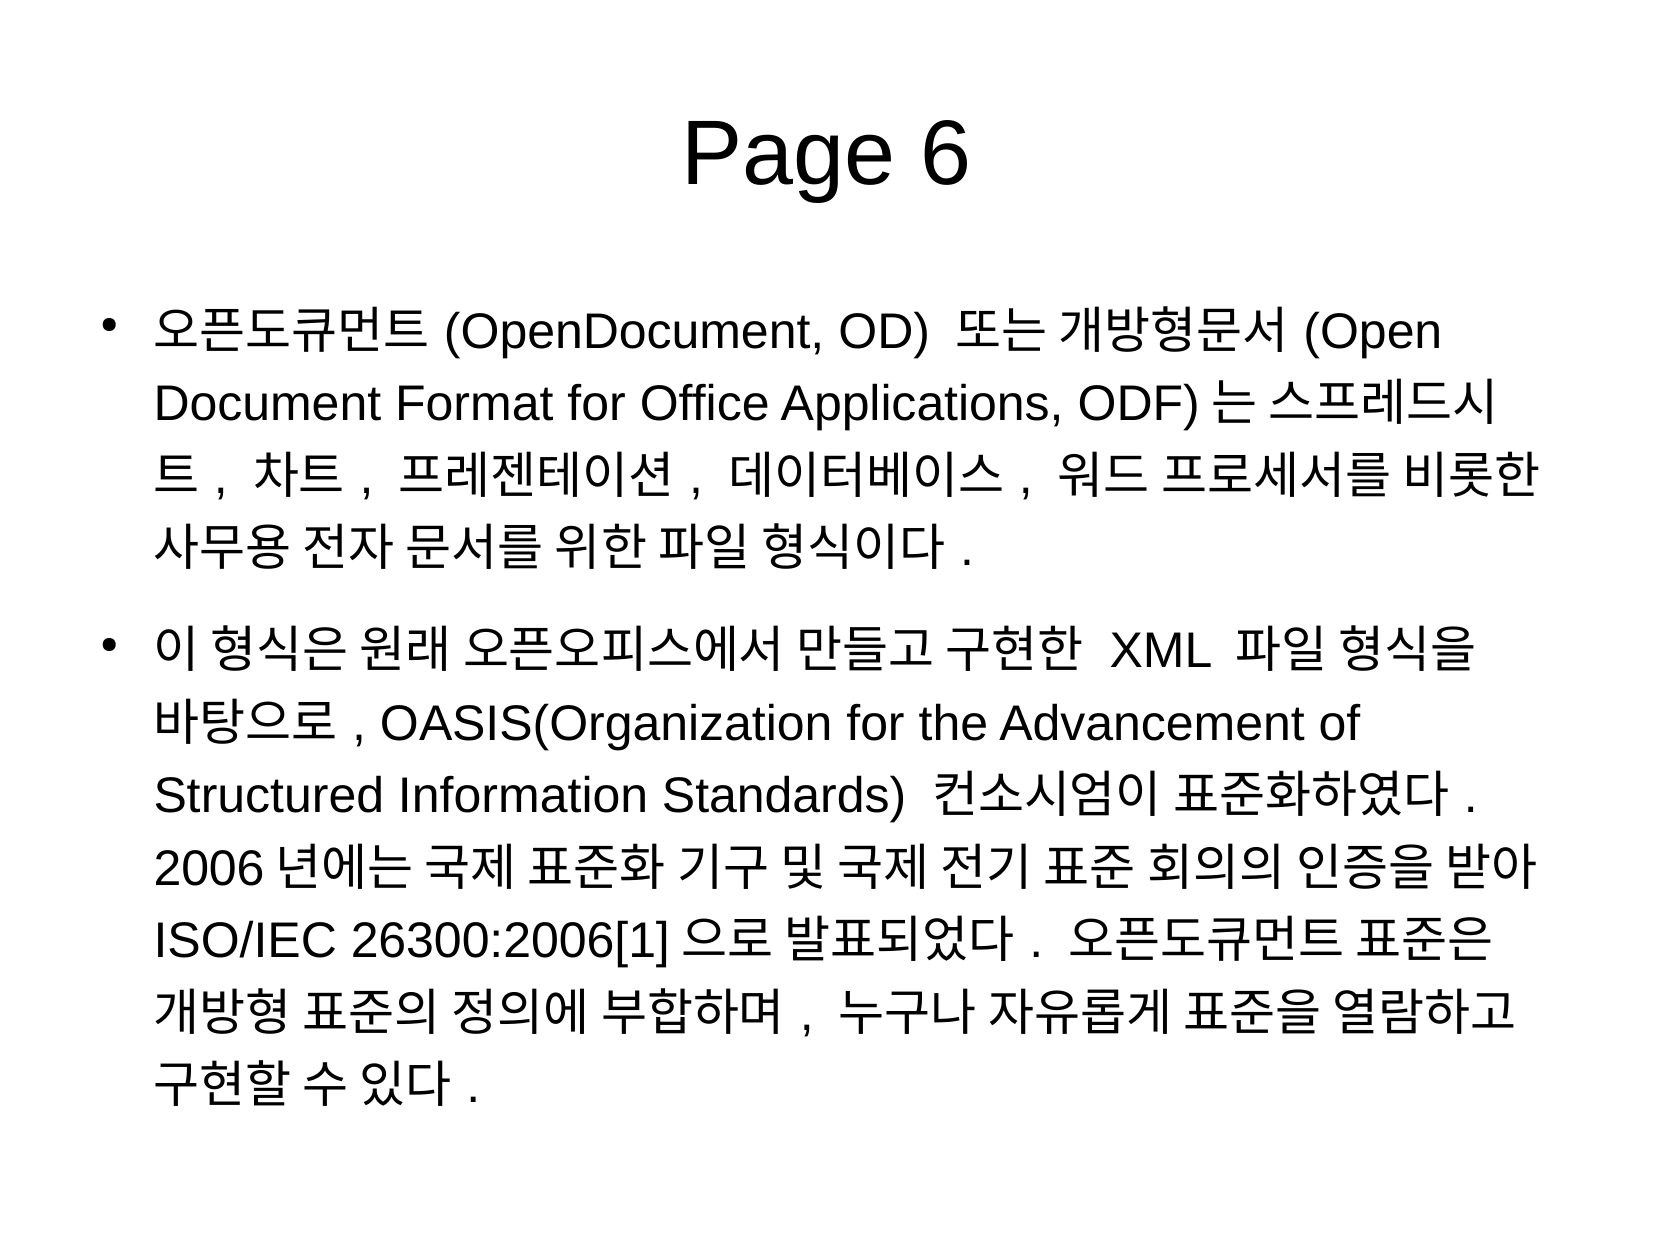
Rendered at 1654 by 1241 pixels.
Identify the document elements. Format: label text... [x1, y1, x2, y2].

list 오픈도큐먼트(OpenDocument, OD) 또는 개방형문서(Open Document Format for Office Applications, ODF)는 스프레드시트, 차트, 프레젠테이션, 데이터베이스, 워드 프로세서를 비롯한 사무용 전자 문서를 위한 파일 형식이다. 이 형식은 원래 오픈오피스에서 만들고 구현한 XML 파일 형식을 바탕으로, OASIS(Organization for the Advancement of Structured Information Standards) 컨소시엄이 표준화하였다. 2006년에는 국제 표준화 기구 및 국제 전기 표준 회의의 인증을 받아 ISO/IEC 26300:2006[1]으로 발표되었다. 오픈도큐먼트 표준은 개방형 표준의 정의에 부합하며, 누구나 자유롭게 표준을 열람하고 구현할 수 있다. [82, 290, 1571, 1109]
title Page 6 [82, 49, 1571, 257]
